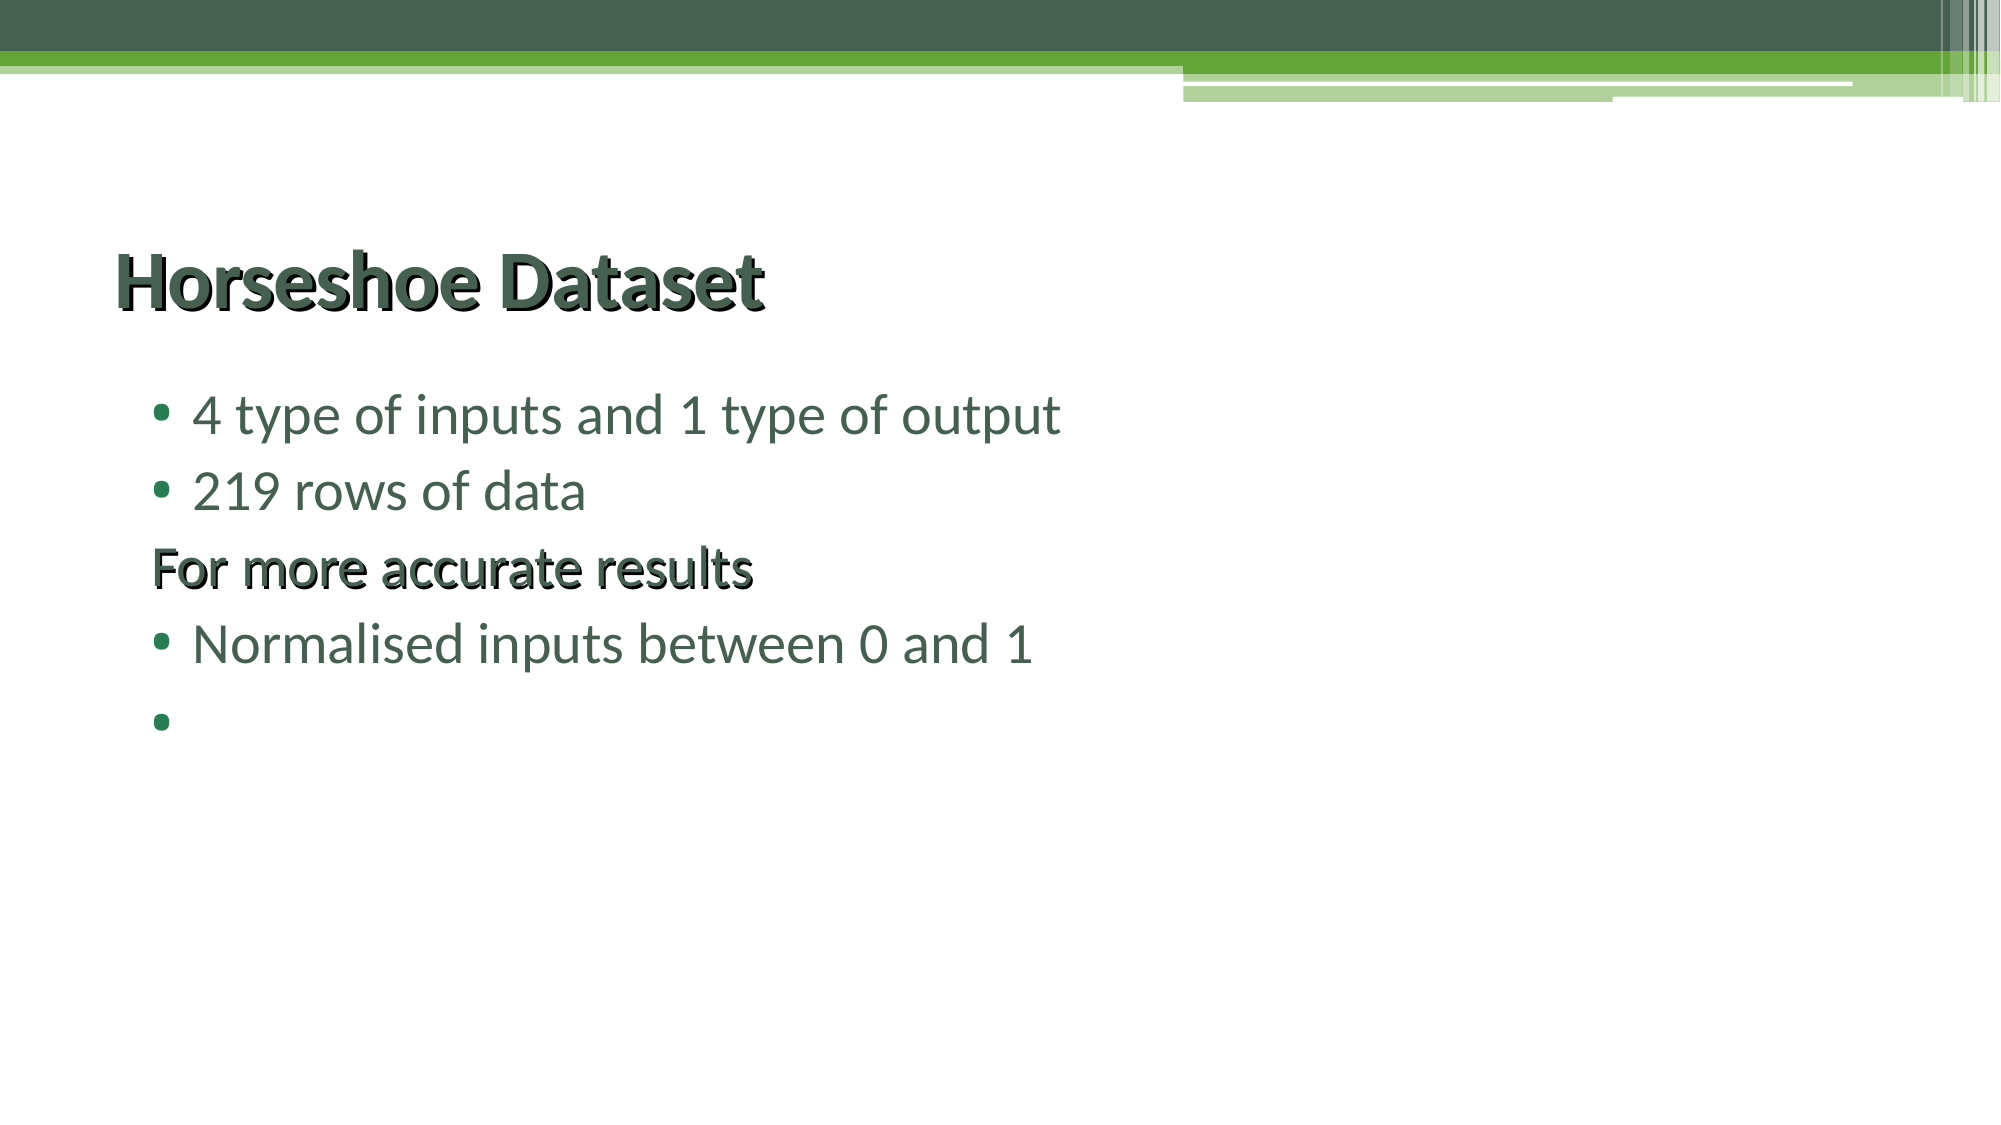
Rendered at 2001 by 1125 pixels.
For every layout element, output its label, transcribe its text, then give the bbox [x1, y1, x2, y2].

title Horseshoe Dataset [99, 187, 1900, 363]
list 4 type of inputs and 1 type of output 219 rows of data For more accurate results Normalised inputs between 0 and 1 [99, 368, 1900, 1079]
